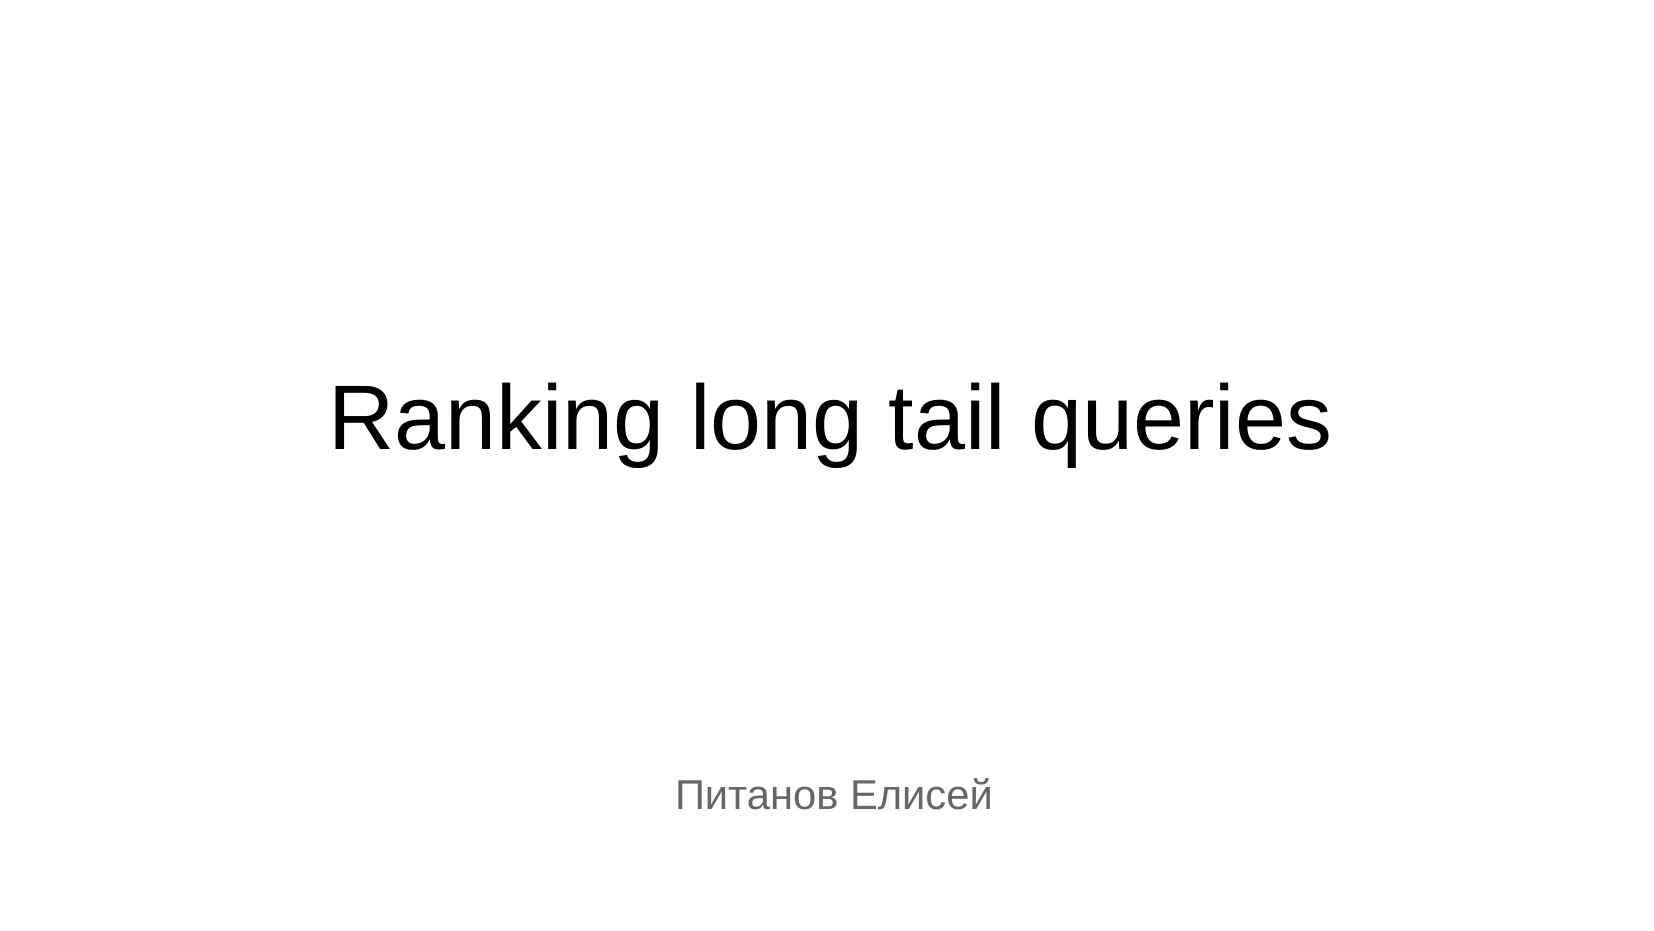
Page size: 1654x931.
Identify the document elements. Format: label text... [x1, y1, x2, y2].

title Ranking long tail queries [86, 339, 1576, 496]
subtitle Питанов Елисей [90, 525, 1579, 931]
